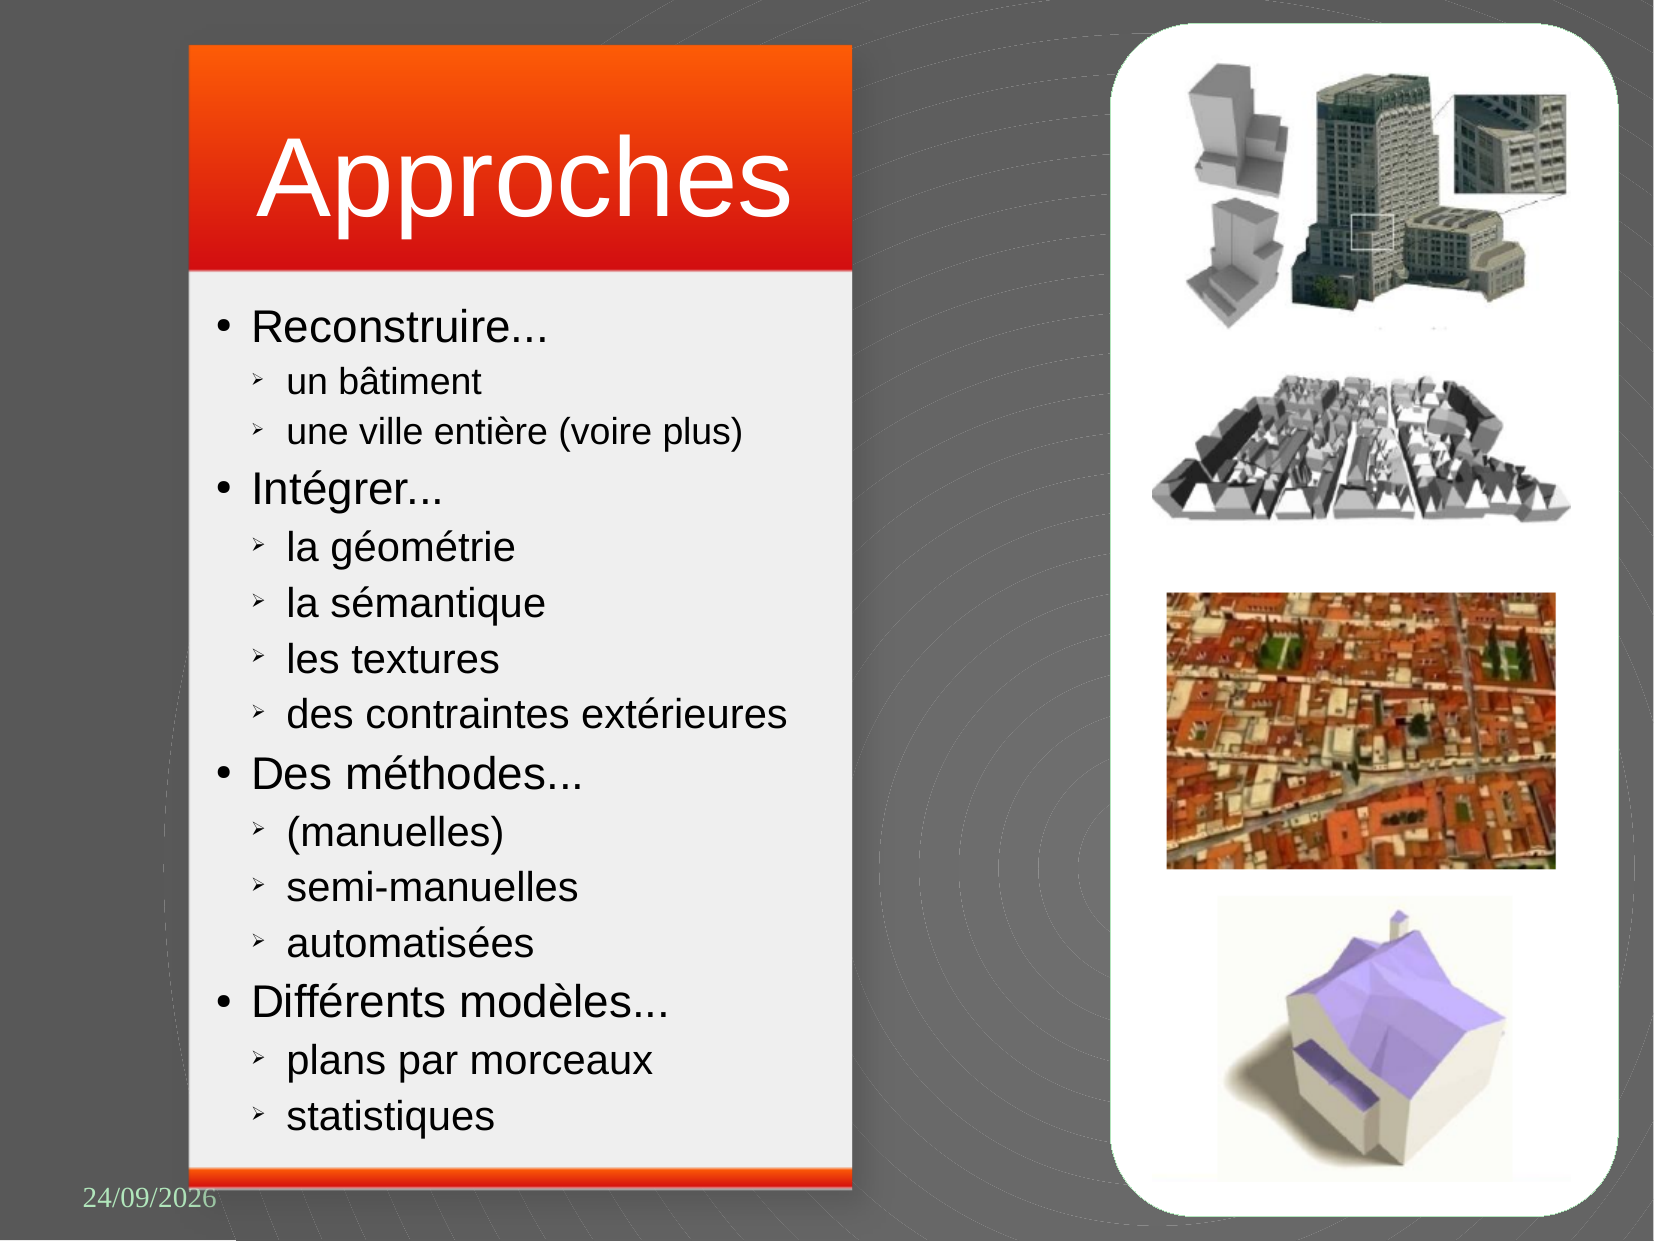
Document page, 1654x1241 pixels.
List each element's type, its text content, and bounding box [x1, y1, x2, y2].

picture [1152, 53, 1571, 1182]
text_box Approches [212, 82, 839, 237]
text_box Reconstruire... un bâtiment une ville entière (voire plus) Intégrer... la géométrie la sémantique les textures des contraintes extérieures Des méthodes... (manuelles) semi-manuelles automatisées Différents modèles... plans par morceaux statistiques [200, 283, 839, 1172]
picture [151, 0, 934, 1241]
text_box [1110, 23, 1619, 1217]
